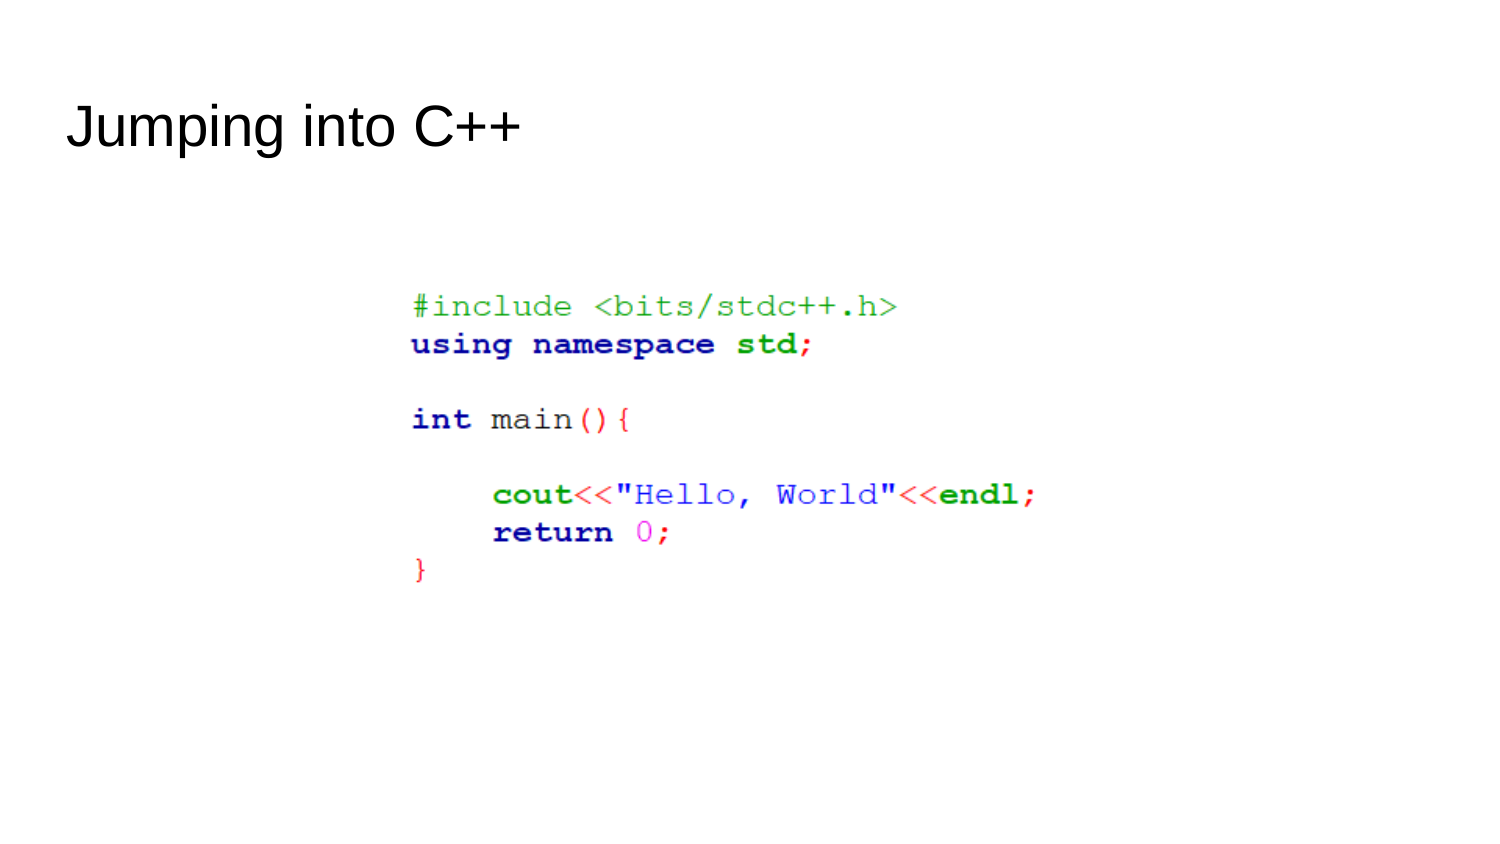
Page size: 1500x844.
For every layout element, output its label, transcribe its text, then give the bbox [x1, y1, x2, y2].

picture [364, 217, 1136, 606]
title Jumping into C++ [51, 72, 1449, 167]
